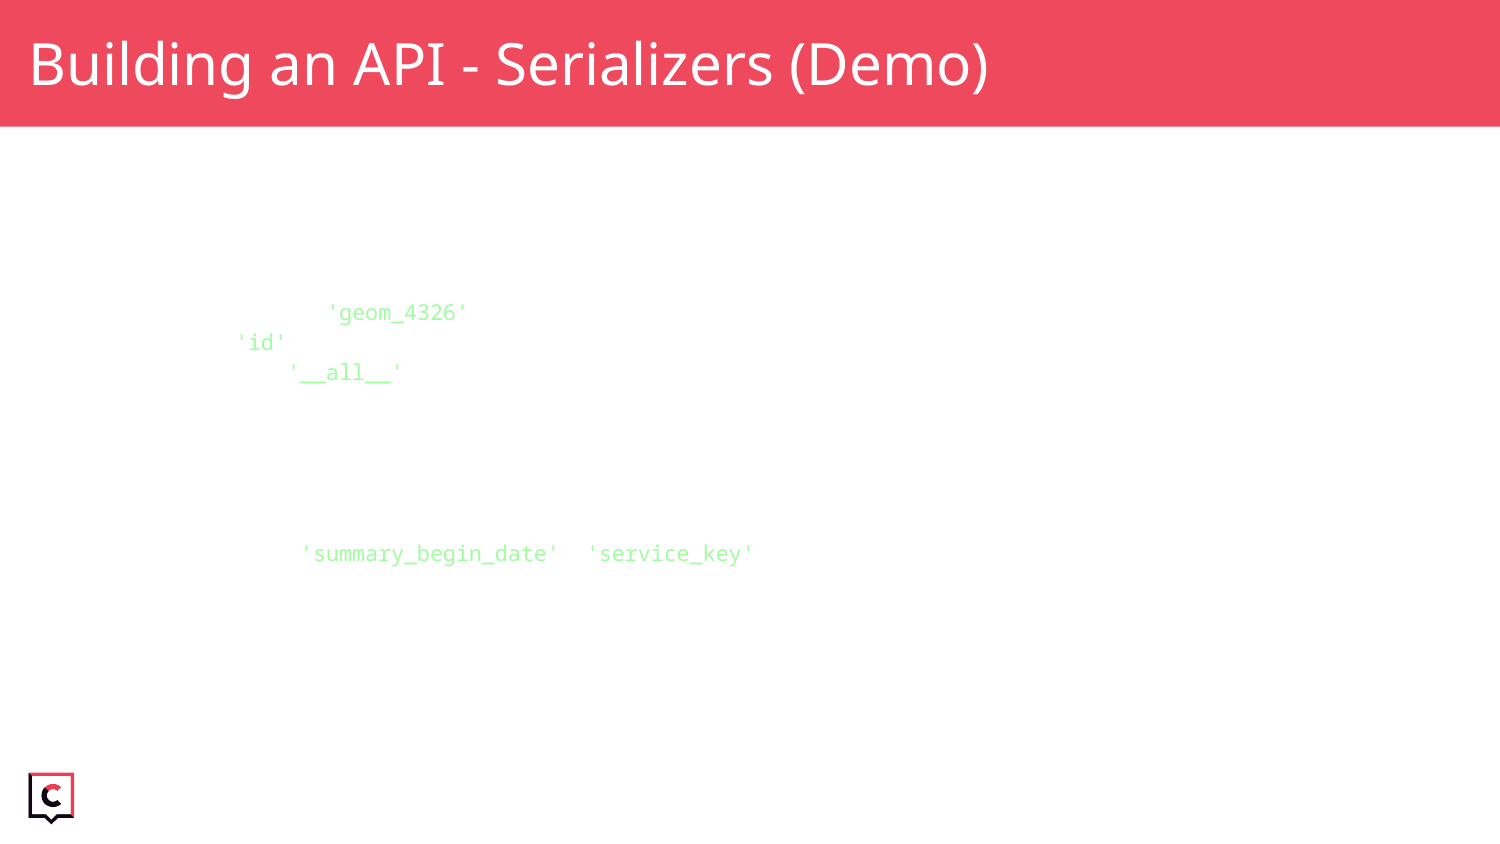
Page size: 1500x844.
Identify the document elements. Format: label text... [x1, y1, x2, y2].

picture [19, 764, 82, 830]
title Building an API - Serializers (Demo) [13, 12, 1412, 107]
list class PassengerCensusSerializer(serializers.GeoFeatureModelSerializer): class Meta: model = PassengerCensus geo_field = 'geom_4326' id = 'id' fields = '__all__' class PassengerCensusInfoSerializer(serializers.ModelSerializer): class Meta: model = PassengerCensus fields = ['summary_begin_date', 'service_key'] total_routes = IntegerField() [51, 189, 1449, 750]
